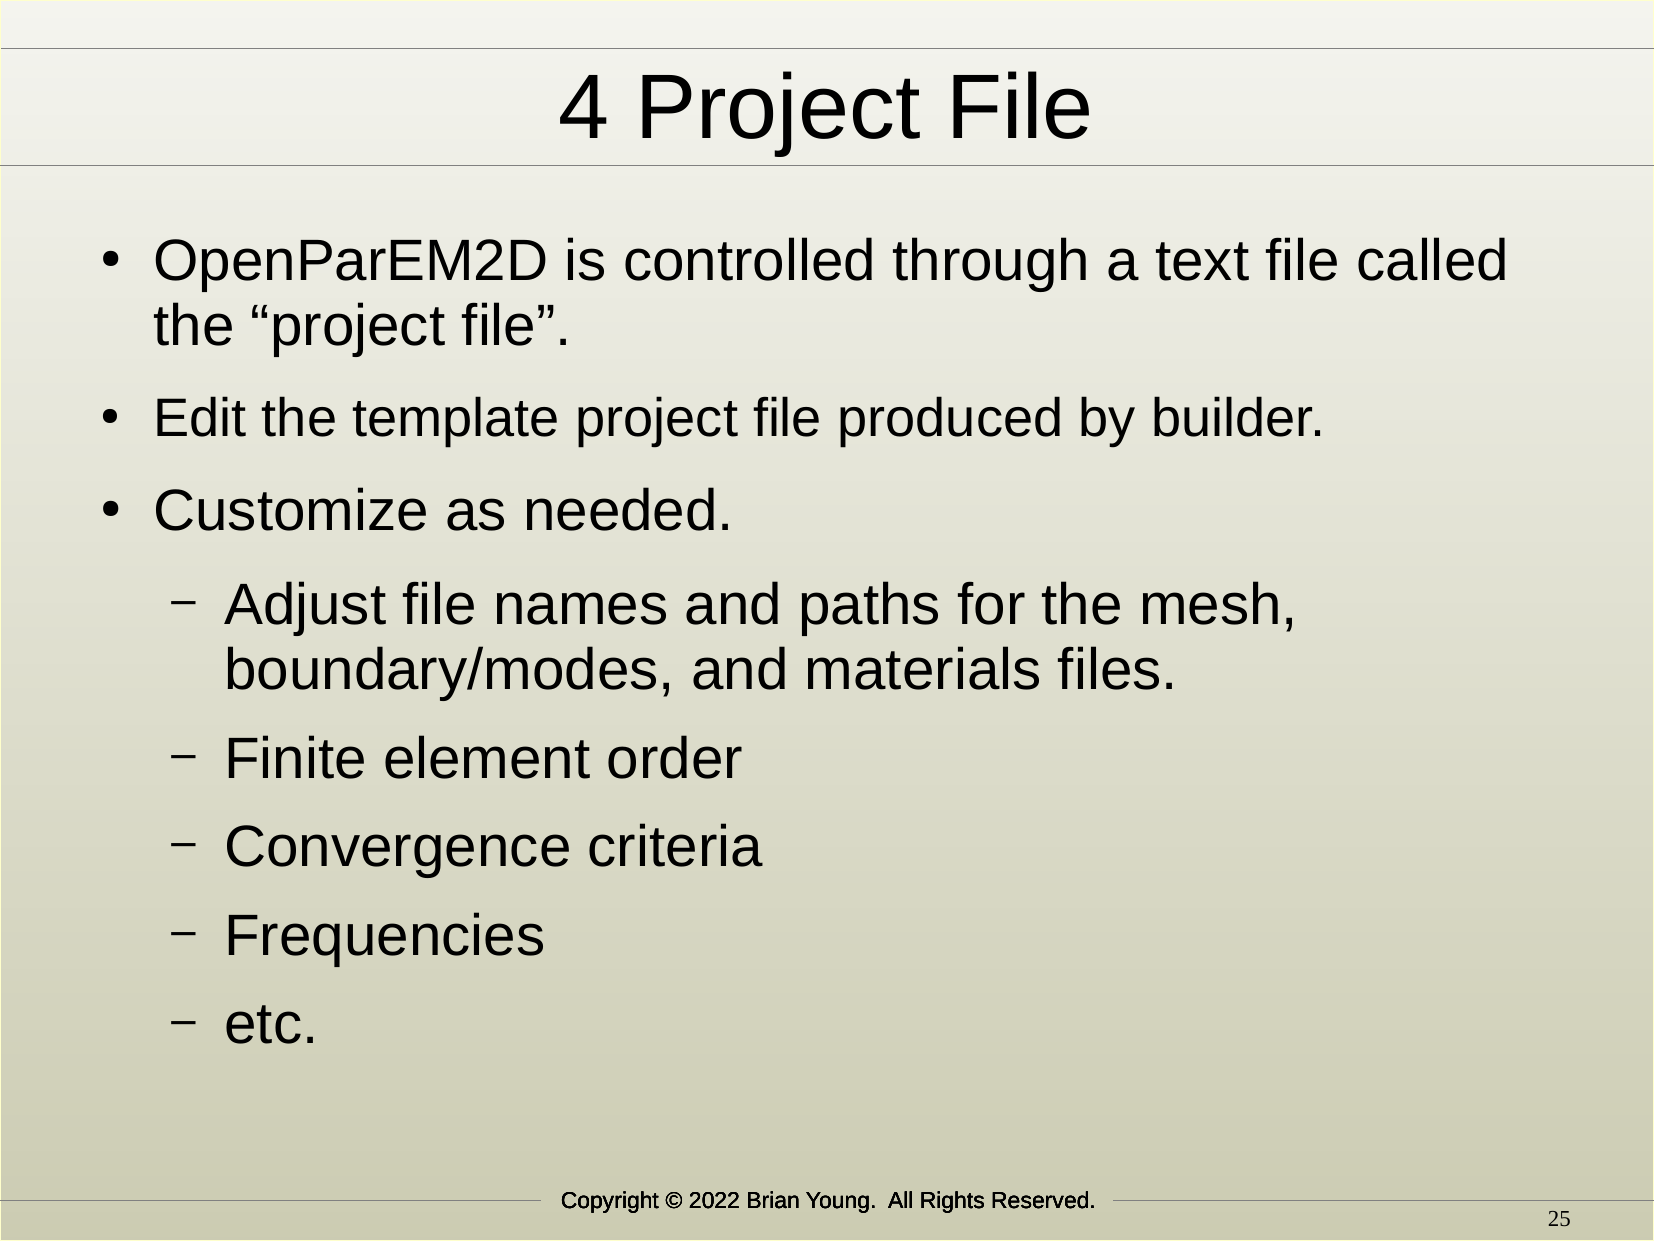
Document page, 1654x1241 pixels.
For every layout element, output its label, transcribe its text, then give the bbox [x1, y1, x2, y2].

list OpenParEM2D is controlled through a text file called the “project file”. Edit the template project file produced by builder. Customize as needed. Adjust file names and paths for the mesh, boundary/modes, and materials files. Finite element order Convergence criteria Frequencies etc. [82, 227, 1571, 1127]
title 4 Project File [82, 49, 1571, 166]
